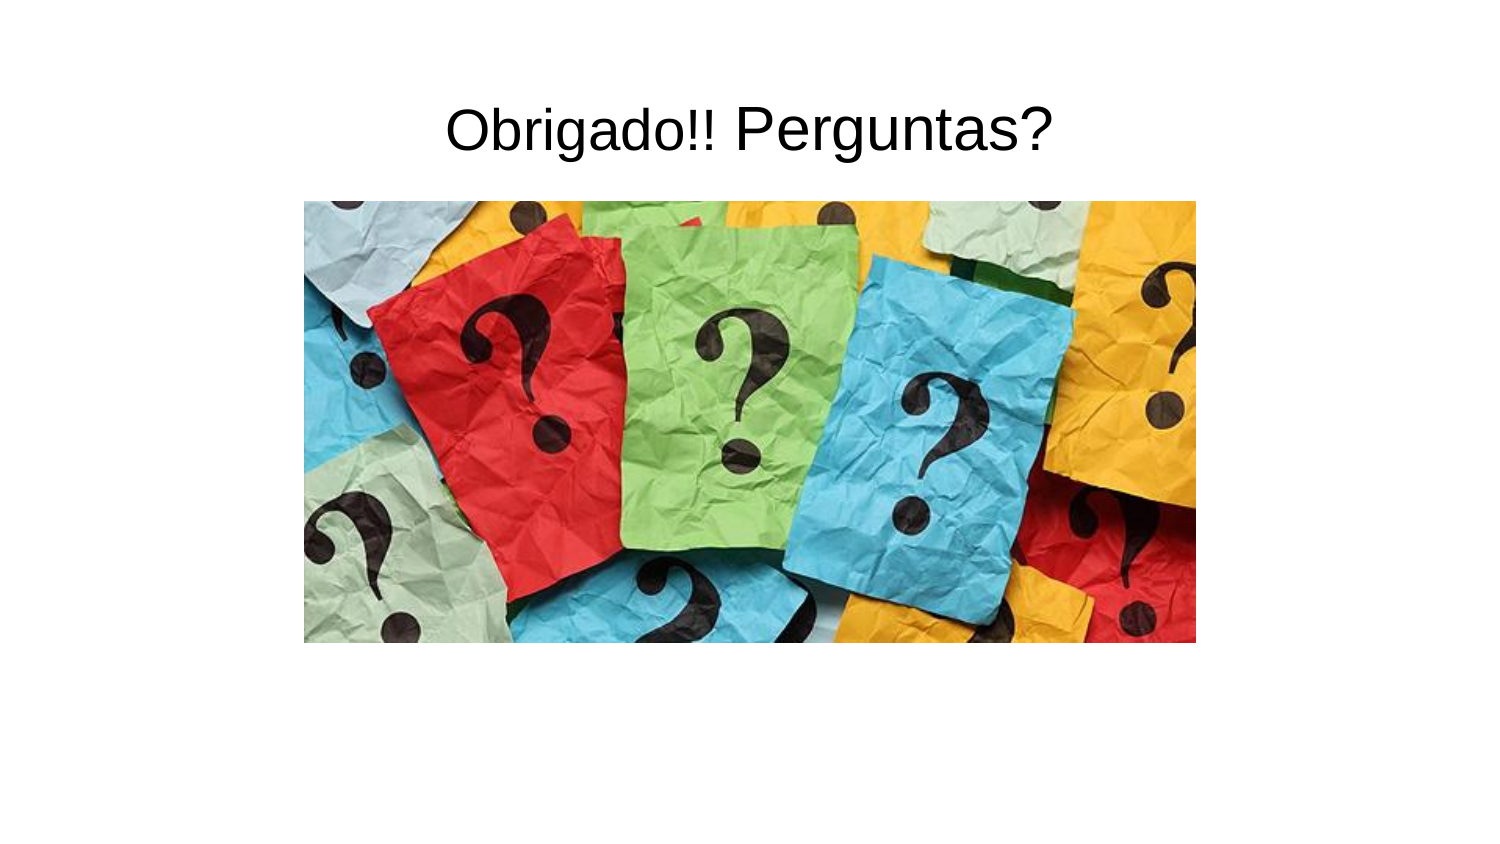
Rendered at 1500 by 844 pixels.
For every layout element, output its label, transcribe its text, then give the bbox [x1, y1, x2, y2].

picture [304, 201, 1196, 643]
text_box Obrigado!! Perguntas? [51, 72, 1449, 167]
